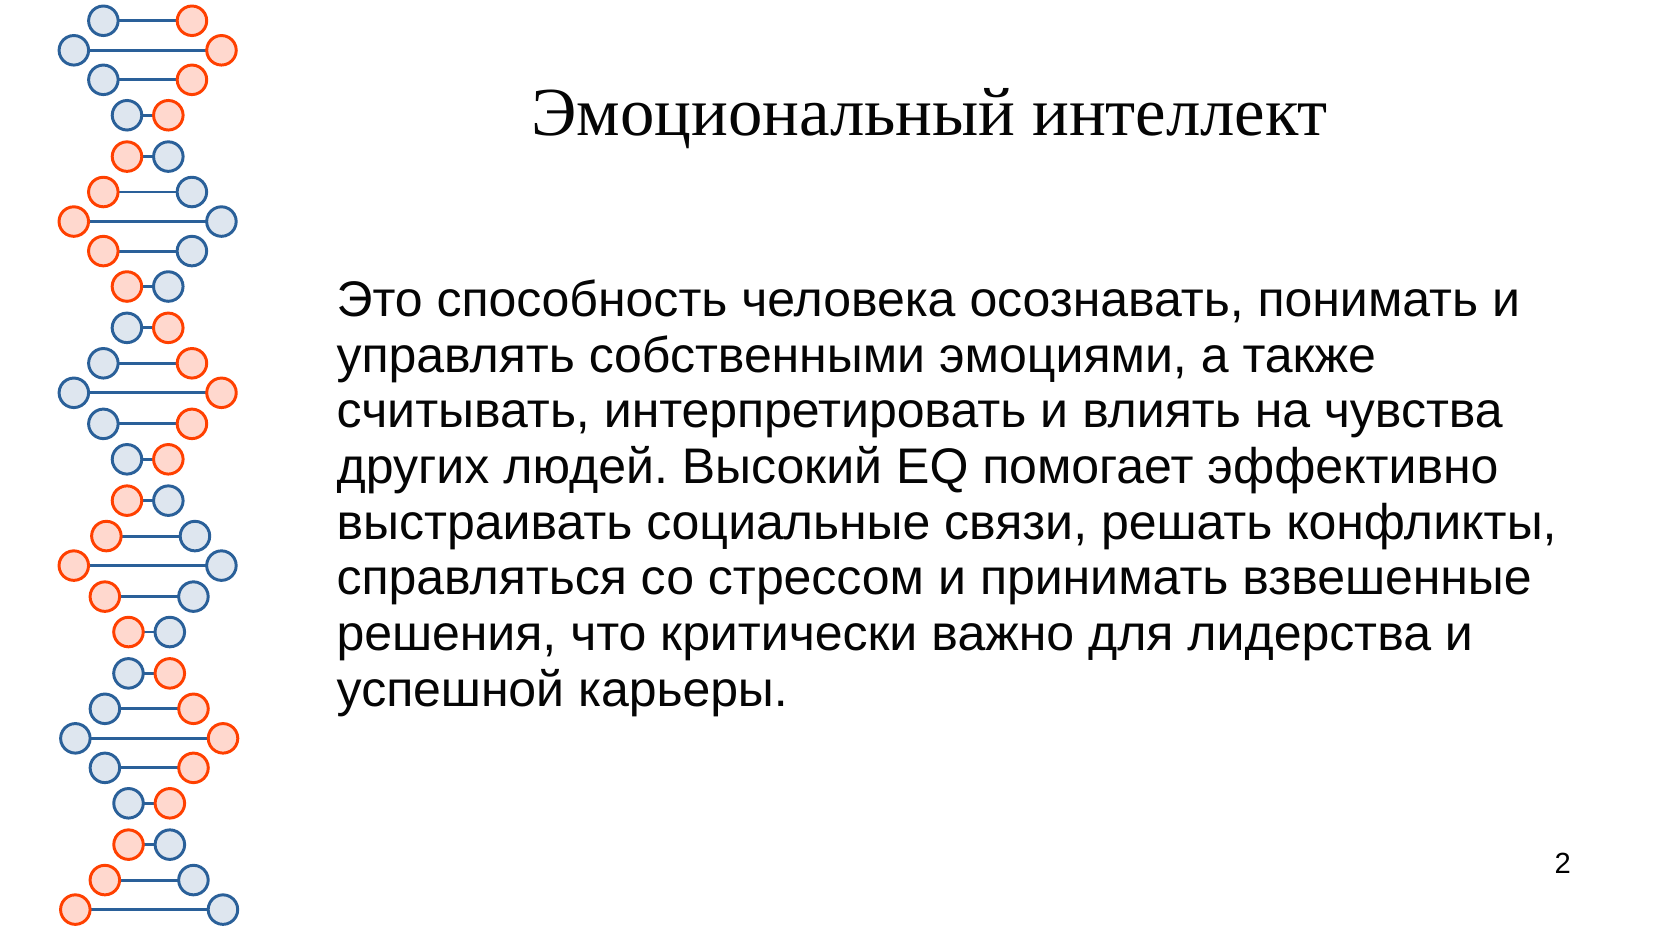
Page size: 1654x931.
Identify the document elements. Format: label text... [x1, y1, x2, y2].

list Это способность человека осознавать, понимать и управлять собственными эмоциями, а также считывать, интерпретировать и влиять на чувства других людей. Высокий EQ помогает эффективно выстраивать социальные связи, решать конфликты, справляться со стрессом и принимать взвешенные решения, что критически важно для лидерства и успешной карьеры. [265, 224, 1595, 764]
title Эмоциональный интеллект [265, 35, 1595, 189]
